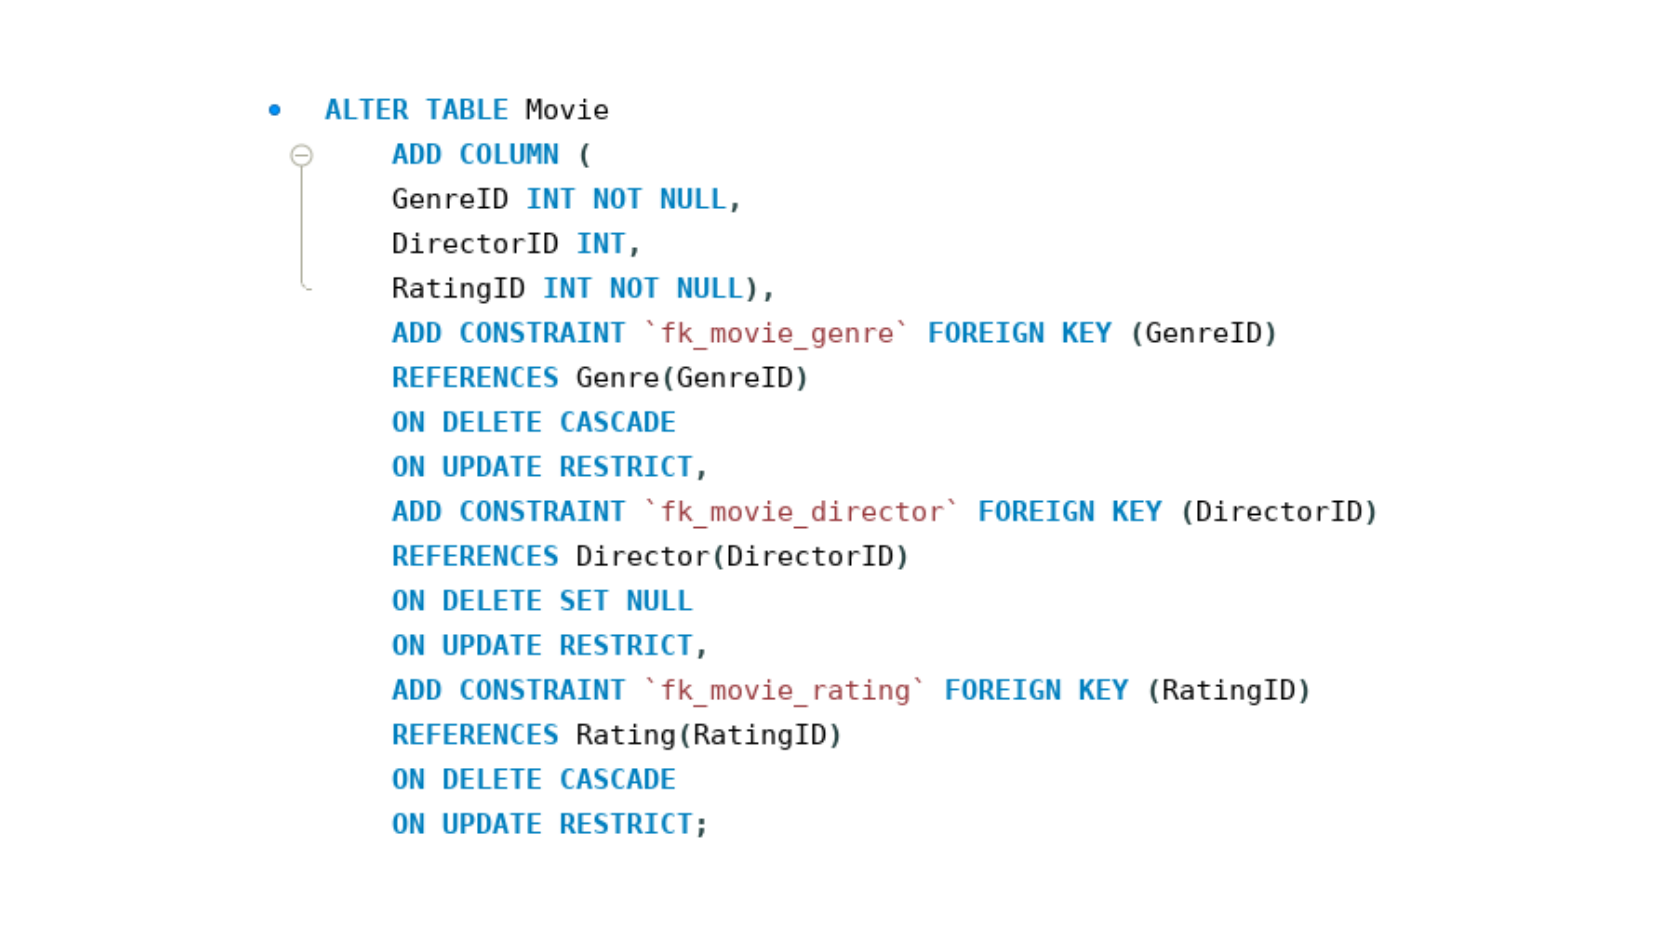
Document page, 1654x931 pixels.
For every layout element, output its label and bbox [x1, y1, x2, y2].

picture [262, 88, 1397, 847]
